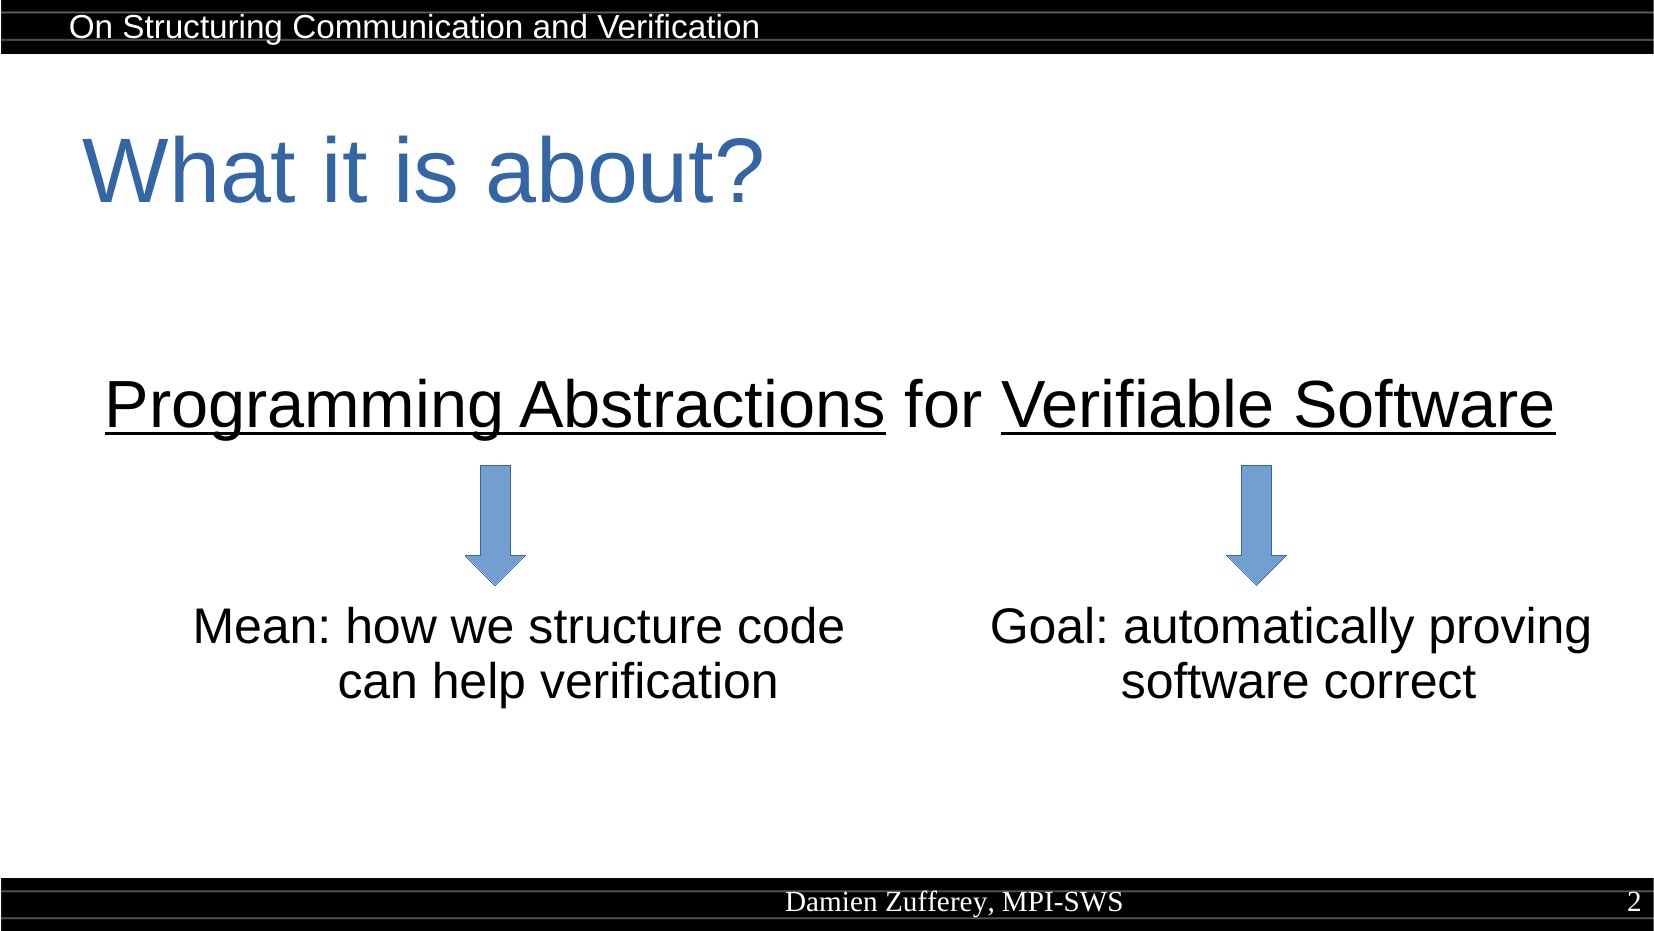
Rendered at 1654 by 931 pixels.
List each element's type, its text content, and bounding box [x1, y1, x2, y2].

picture [1, 878, 1654, 931]
text_box [1226, 465, 1287, 586]
text_box Goal: automatically proving software correct [975, 590, 1608, 717]
title What it is about? [82, 92, 1571, 249]
text_box Programming Abstractions for Verifiable Software [90, 360, 1572, 450]
text_box Mean: how we structure code can help verification [177, 590, 861, 717]
picture [1, 0, 1654, 54]
text_box [465, 465, 526, 586]
